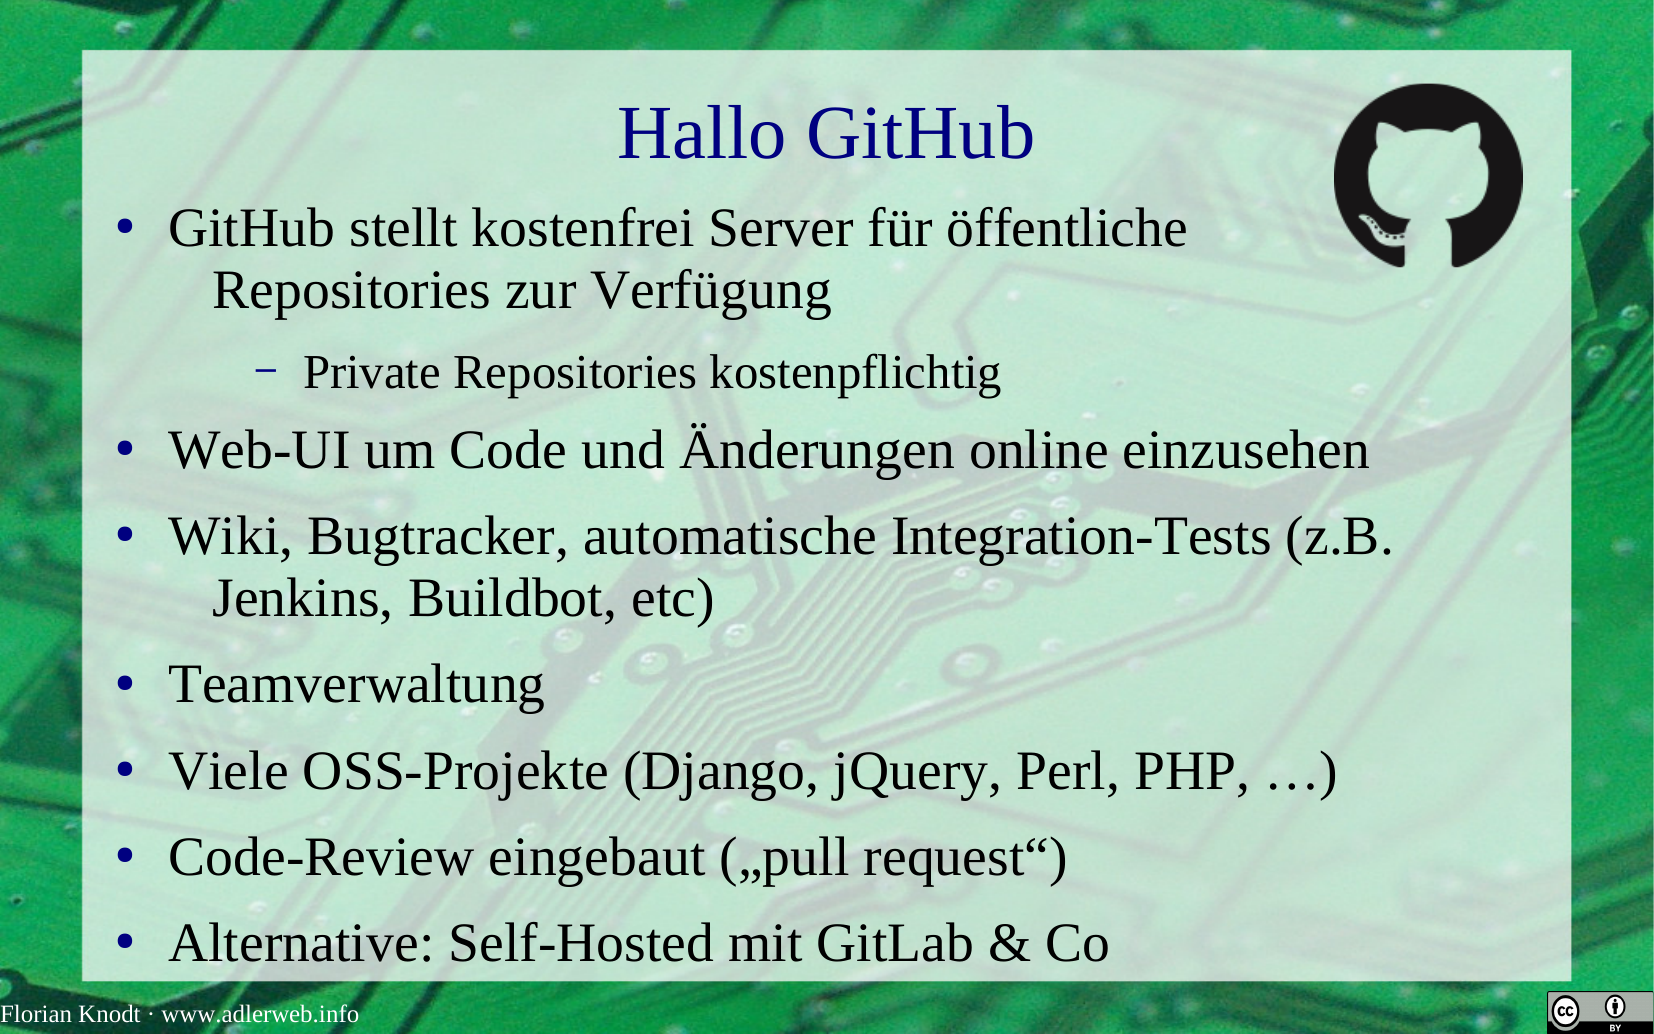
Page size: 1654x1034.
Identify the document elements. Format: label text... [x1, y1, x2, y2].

list GitHub stellt kostenfrei Server für öffentliche Repositories zur Verfügung Private Repositories kostenpflichtig Web-UI um Code und Änderungen online einzusehen Wiki, Bugtracker, automatische Integration-Tests (z.B. Jenkins, Buildbot, etc) Teamverwaltung Viele OSS-Projekte (Django, jQuery, Perl, PHP, …) Code-Review eingebaut („pull request“) Alternative: Self-Hosted mit GitLab & Co [82, 196, 1571, 977]
title Hallo GitHub [82, 46, 1571, 196]
picture [0, 0, 1654, 1034]
